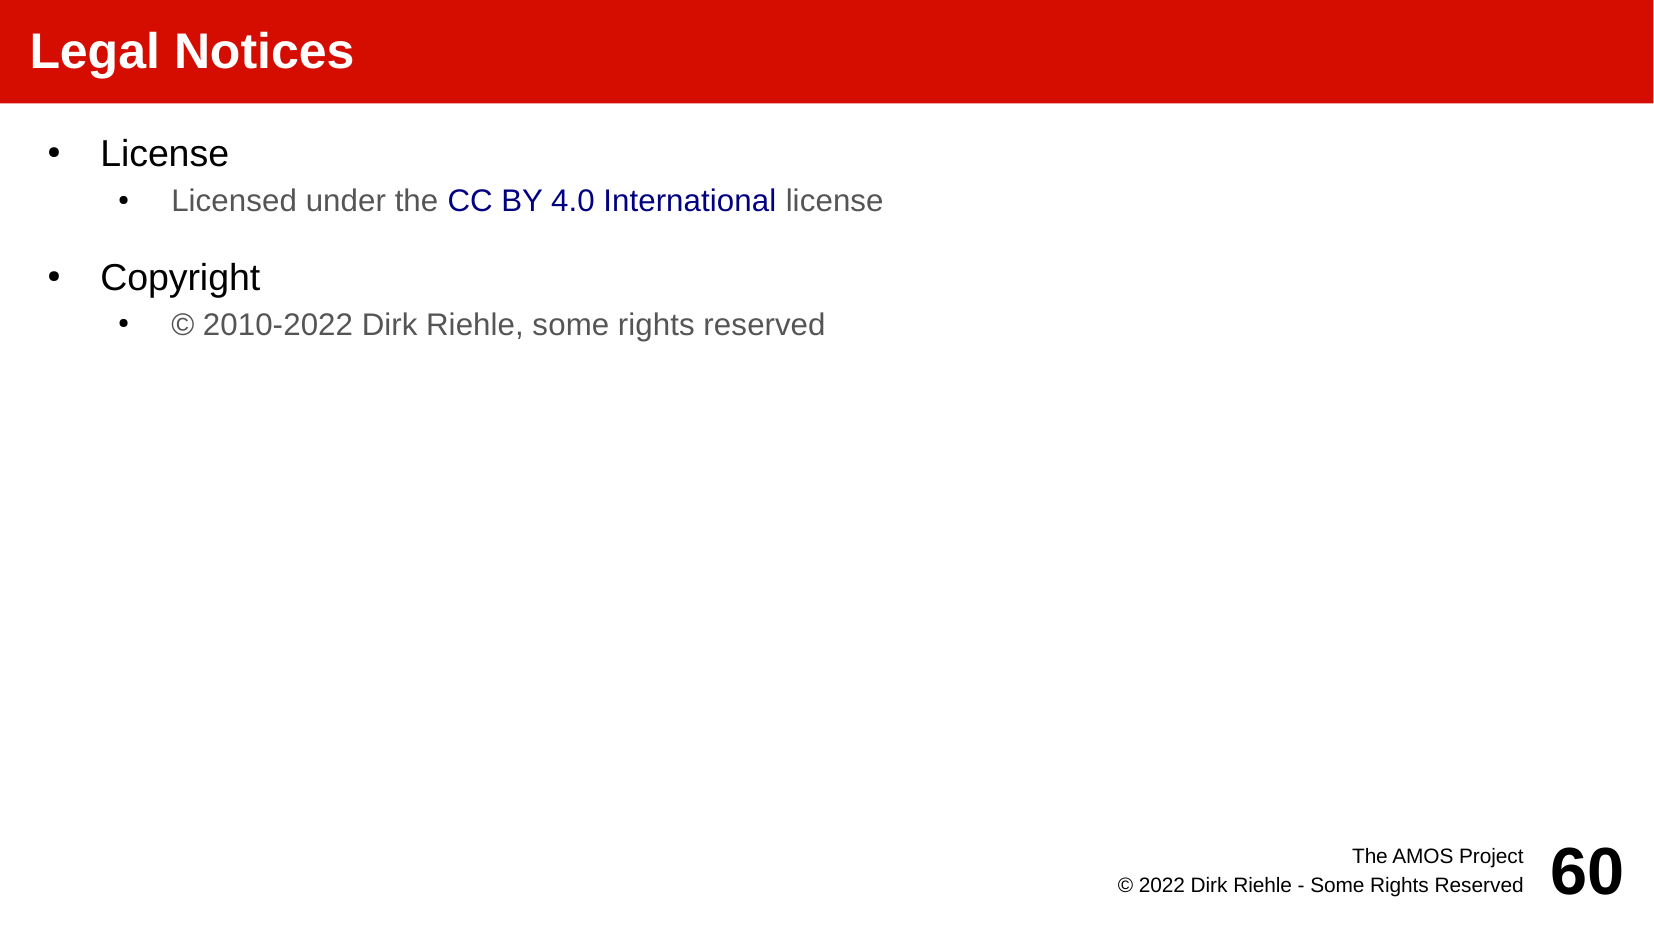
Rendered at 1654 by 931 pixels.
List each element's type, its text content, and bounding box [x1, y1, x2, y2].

title Legal Notices [0, 0, 1654, 104]
list License Licensed under the CC BY 4.0 International license Copyright © 2010-2022 Dirk Riehle, some rights reserved [29, 132, 1625, 813]
